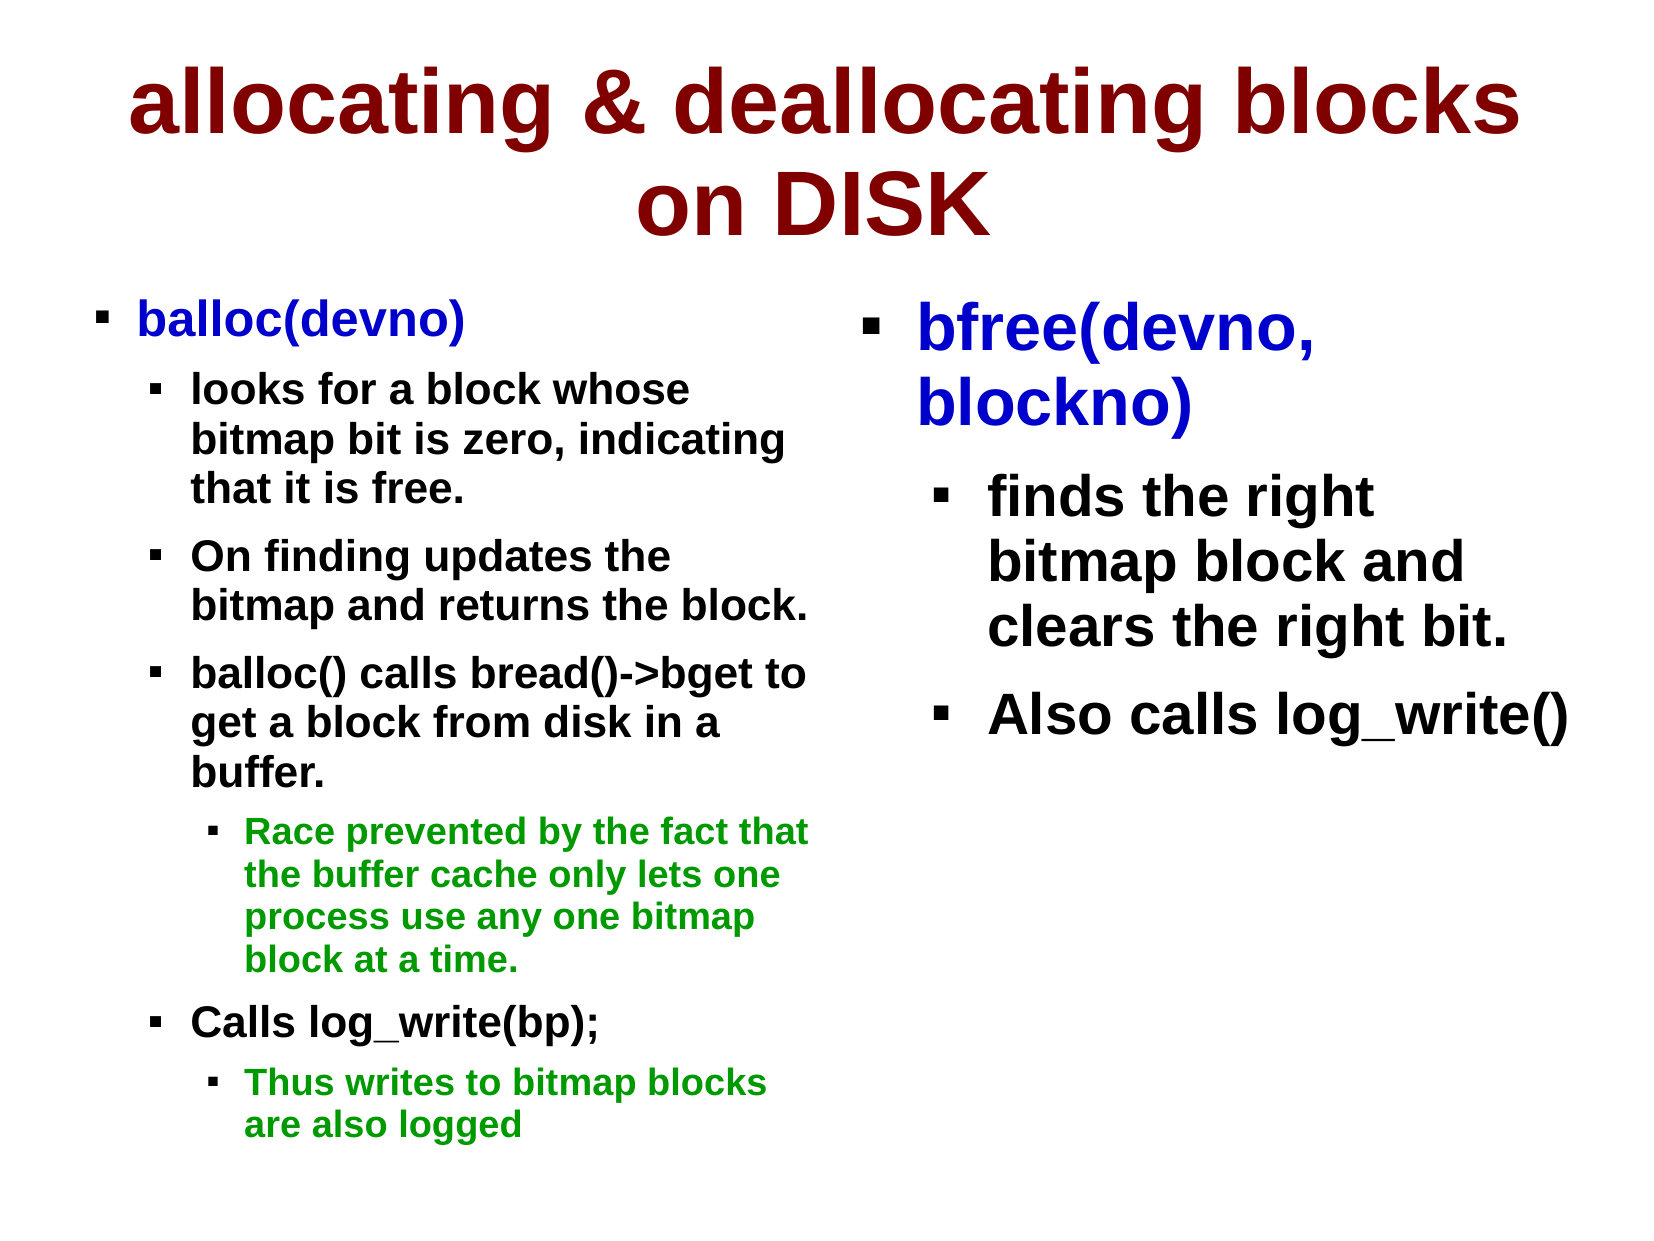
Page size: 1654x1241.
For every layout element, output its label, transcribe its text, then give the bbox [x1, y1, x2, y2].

list balloc(devno) looks for a block whose bitmap bit is zero, indicating that it is free. On finding updates the bitmap and returns the block. balloc() calls bread()->bget to get a block from disk in a buffer. Race prevented by the fact that the buffer cache only lets one process use any one bitmap block at a time. Calls log_write(bp); Thus writes to bitmap blocks are also logged [82, 290, 815, 1205]
list bfree(devno, blockno) finds the right bitmap block and clears the right bit. Also calls log_write() [845, 290, 1572, 1010]
title allocating & deallocating blocks on DISK [82, 49, 1571, 257]
